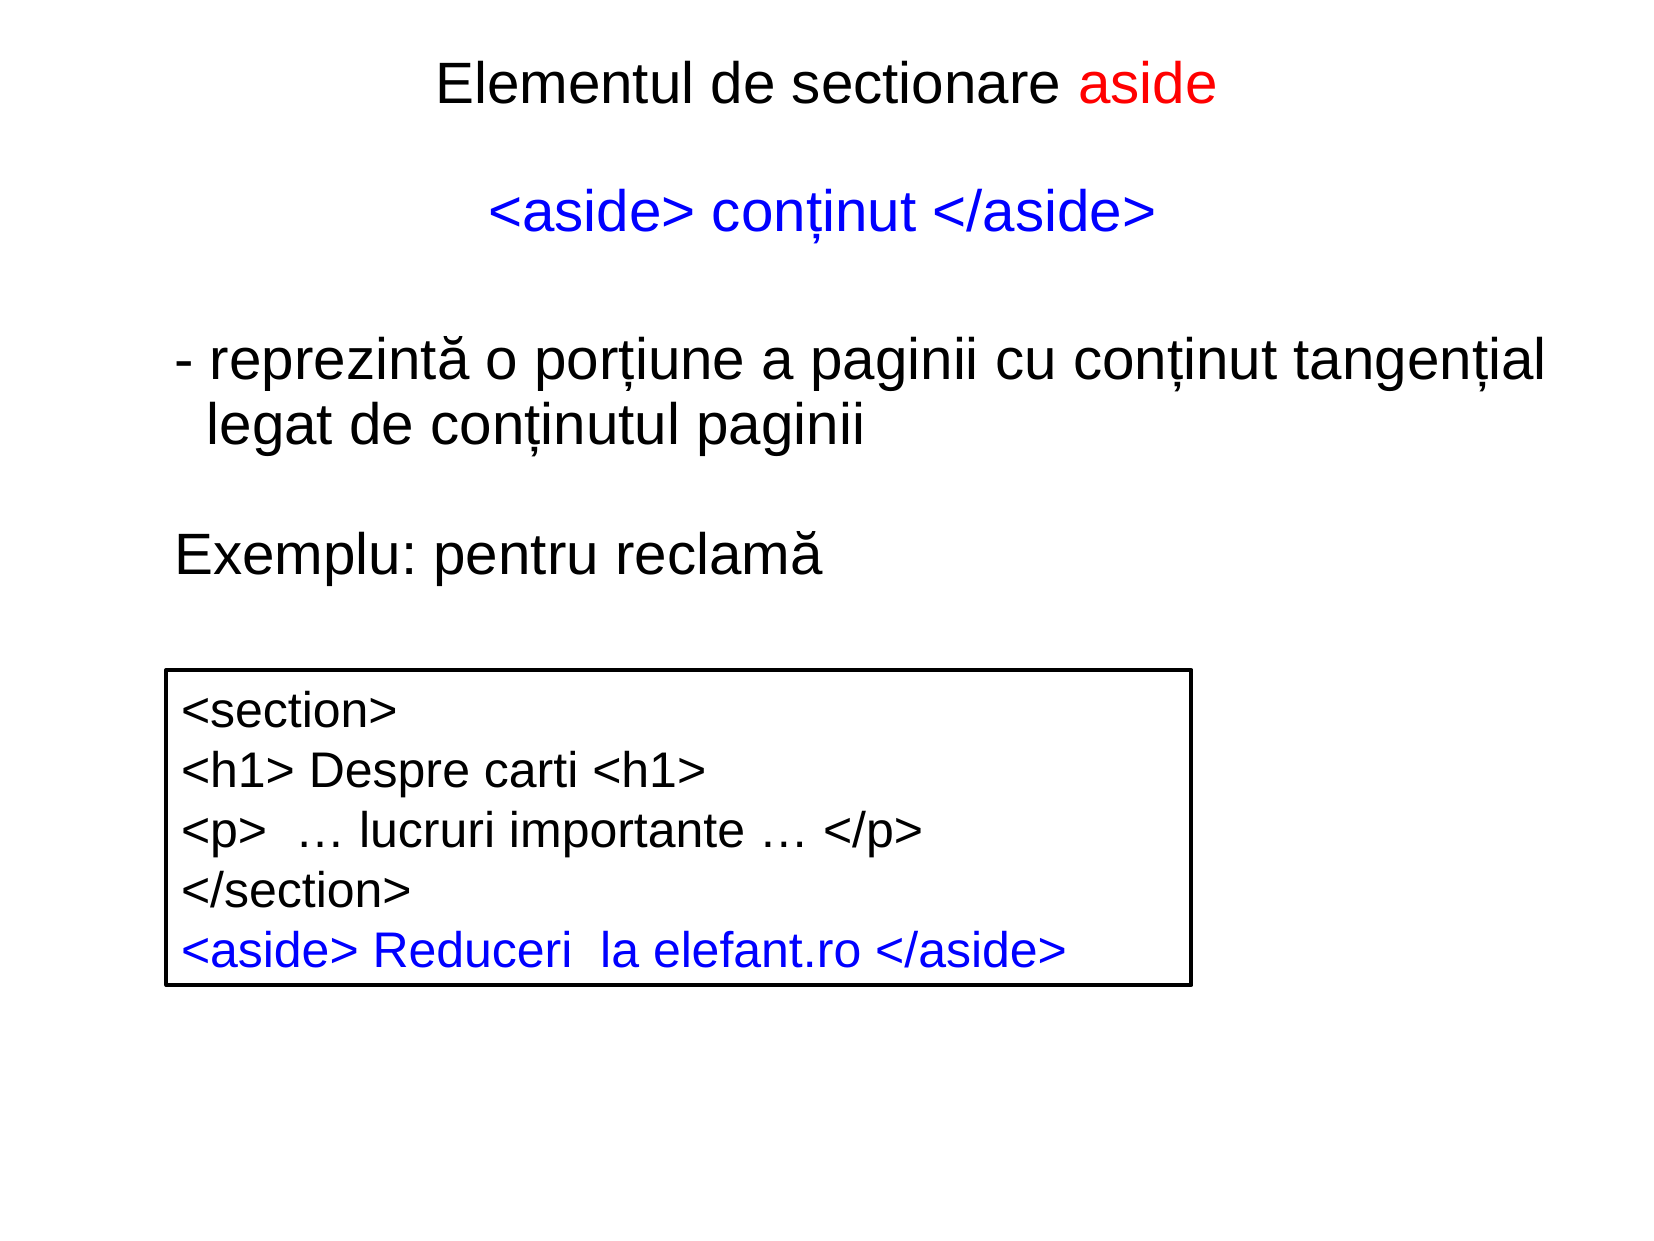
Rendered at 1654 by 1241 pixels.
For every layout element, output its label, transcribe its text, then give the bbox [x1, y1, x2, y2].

text_box - reprezintă o porțiune a paginii cu conținut tangențial legat de conținutul paginii Exemplu: pentru reclamă [124, 318, 1564, 594]
title Elementul de sectionare aside [82, 31, 1571, 265]
text_box <aside> conținut </aside> [460, 171, 1173, 317]
text_box <section> <h1> Despre carti <h1> <p> … lucruri importante … </p> </section> <aside> Reduceri la elefant.ro </aside> [166, 670, 1192, 985]
